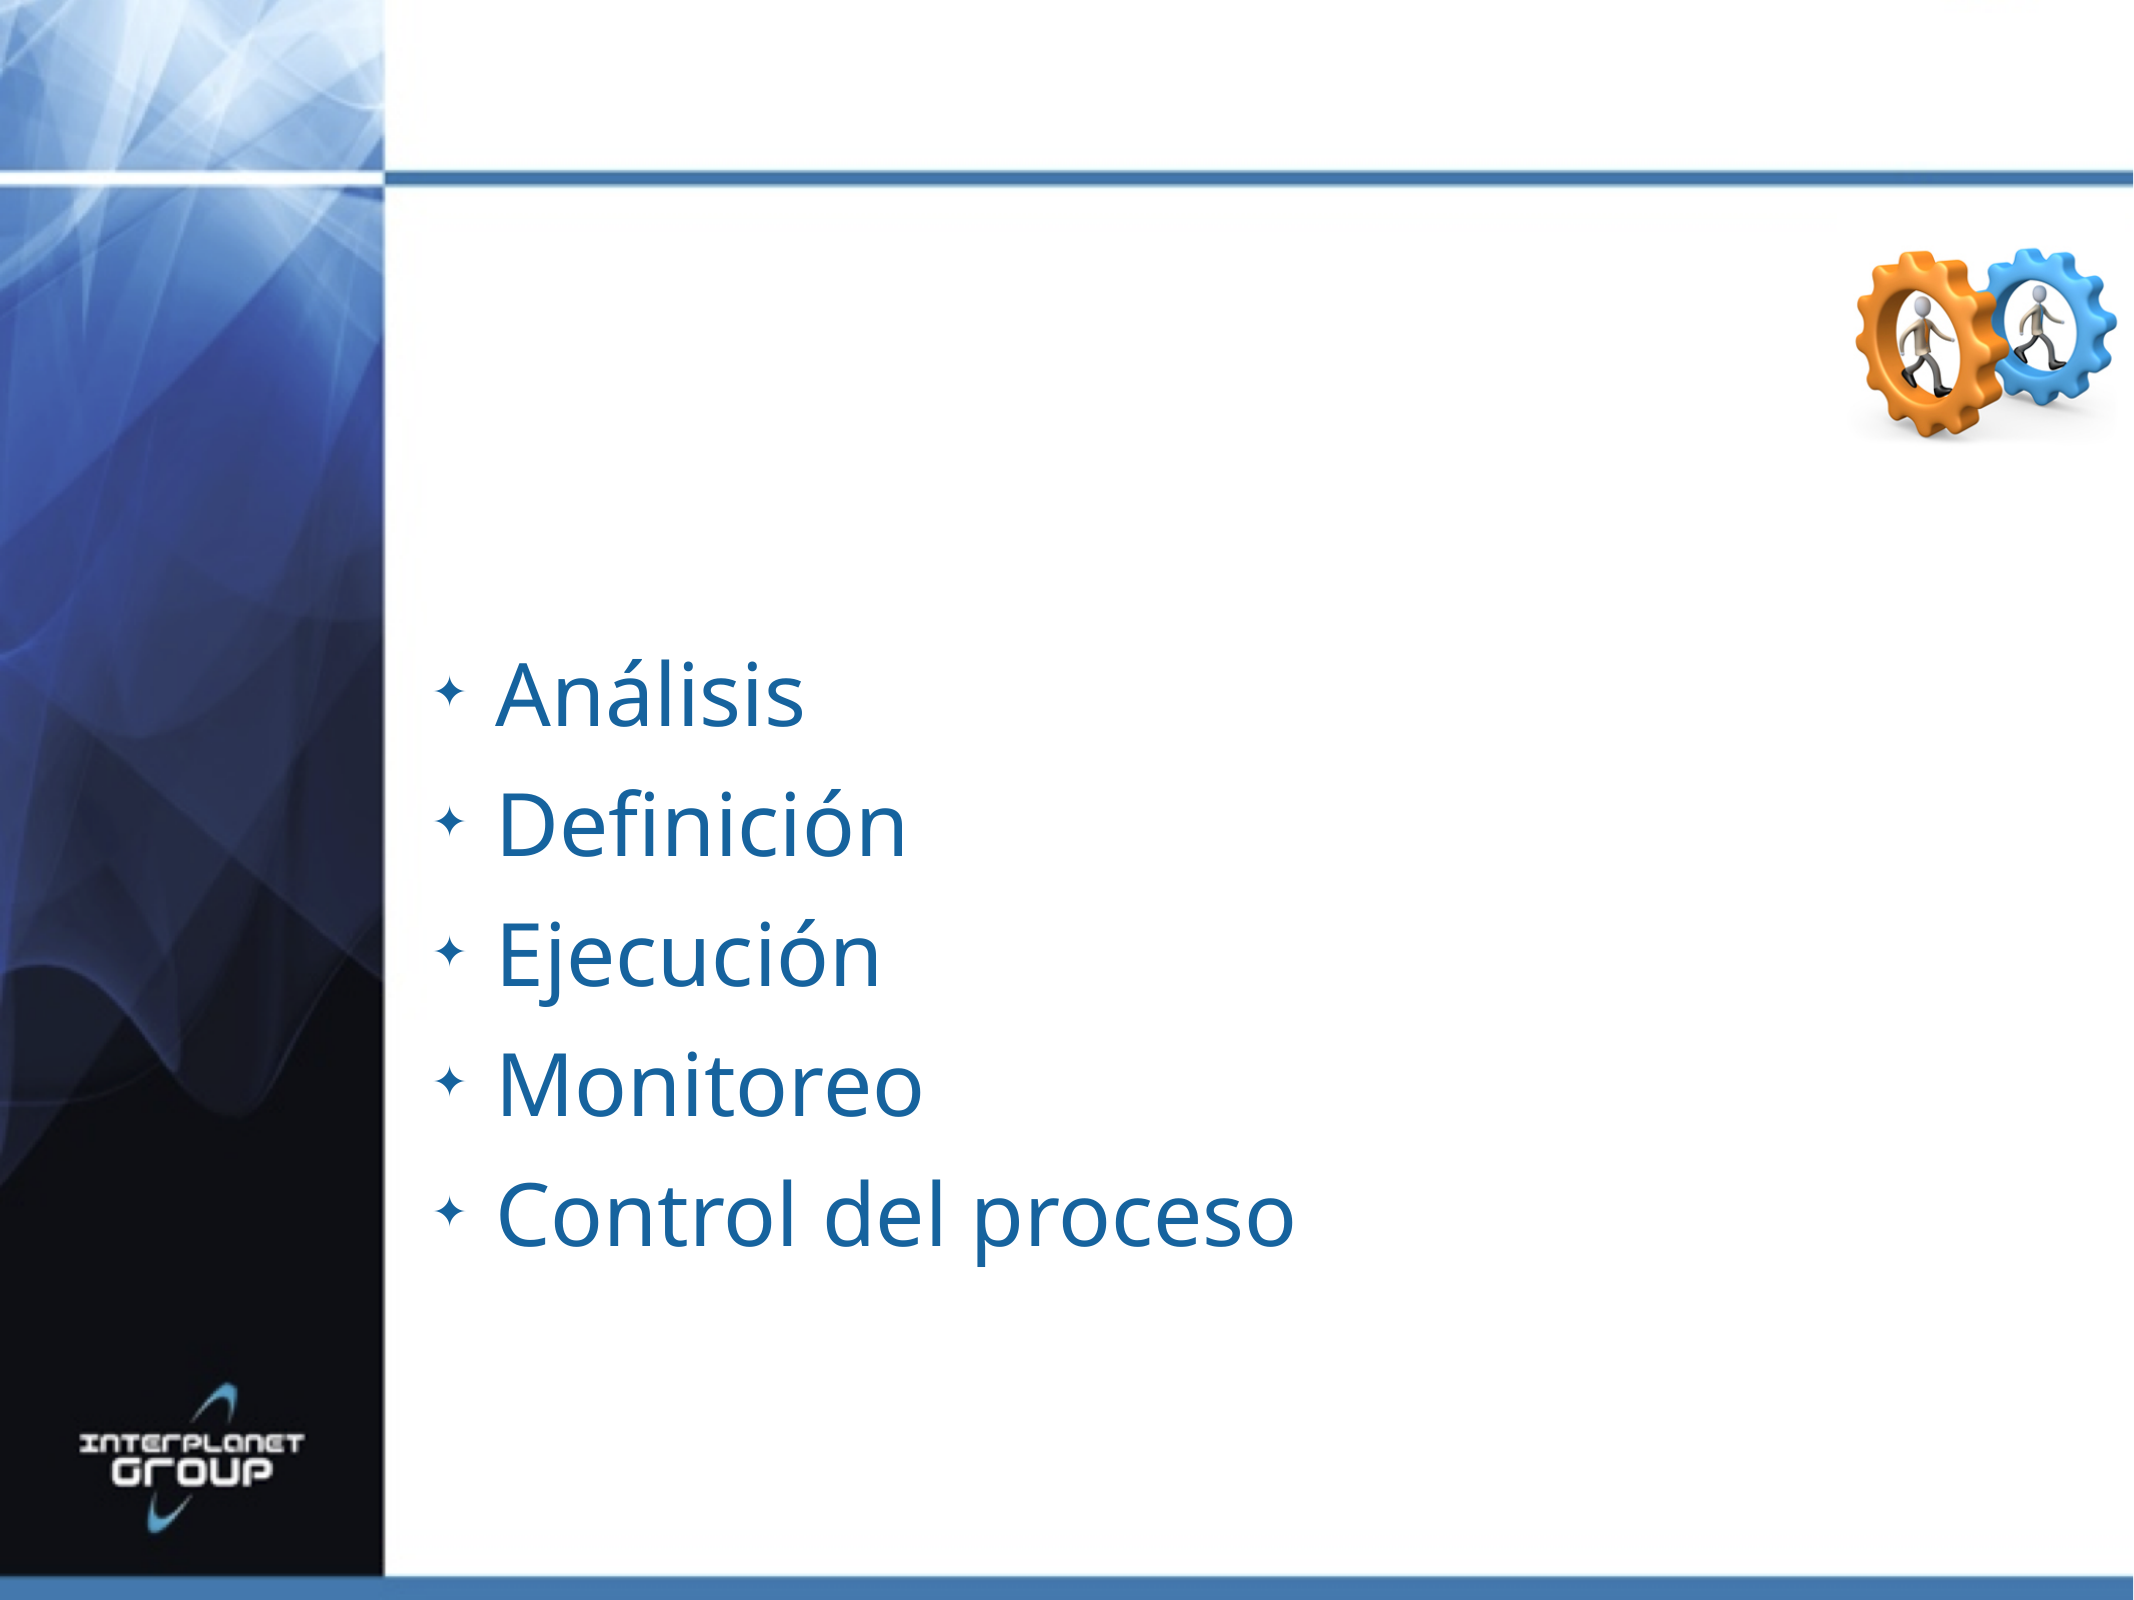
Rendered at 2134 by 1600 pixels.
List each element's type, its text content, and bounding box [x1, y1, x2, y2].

picture [0, 0, 2134, 1600]
title [391, 22, 2109, 335]
list Análisis Definición Ejecución Monitoreo Control del proceso [391, 335, 2109, 1567]
